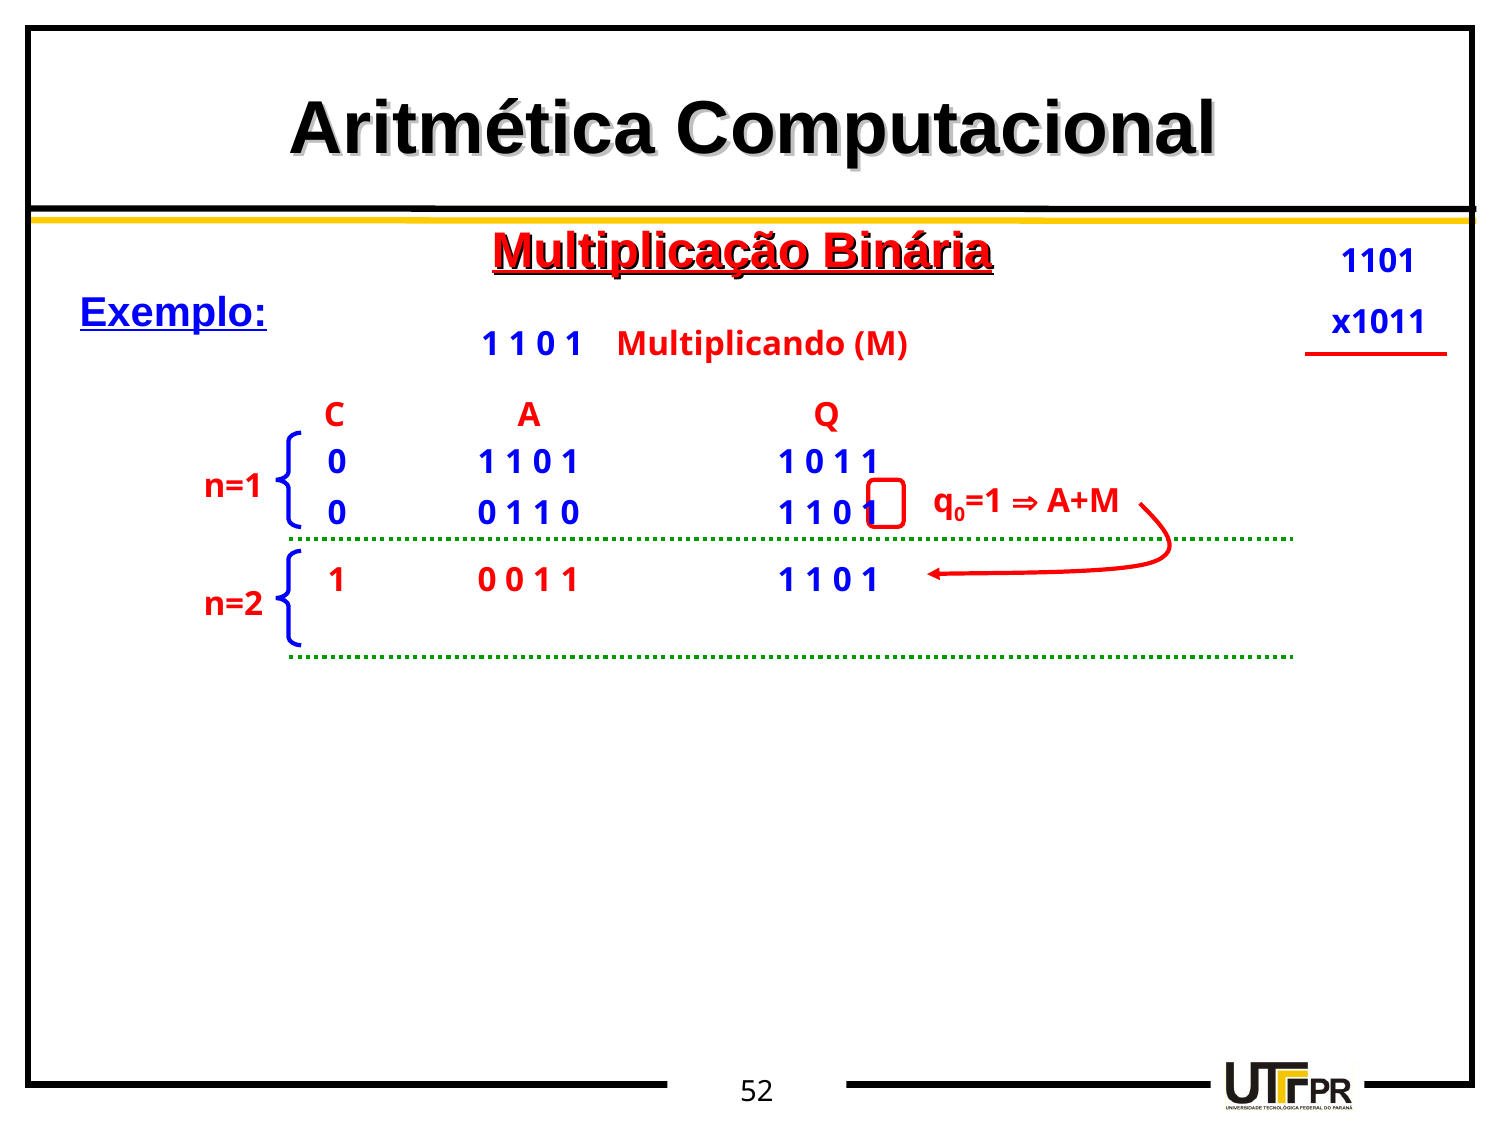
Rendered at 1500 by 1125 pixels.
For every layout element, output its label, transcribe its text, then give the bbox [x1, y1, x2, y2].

text_box q0=1  A+M [918, 471, 1136, 533]
text_box 0 0 1 1 0 1 1 0 1 [312, 483, 895, 539]
text_box n=1 [188, 456, 279, 512]
text_box n=2 [188, 574, 279, 630]
list Multiplicação Binária Exemplo: [64, 220, 1419, 990]
picture [1225, 1062, 1353, 1110]
text_box Multiplicando (M) [601, 314, 924, 370]
text_box 1101 x1011 [1316, 231, 1442, 348]
text_box Q [798, 385, 855, 432]
text_box 0 1 1 0 1 1 0 1 1 [312, 432, 895, 483]
text_box C [309, 385, 361, 441]
text_box A [502, 385, 556, 432]
text_box Q [820, 406, 832, 422]
text_box 1 0 0 1 1 1 1 0 1 [312, 550, 895, 607]
title Aritmética Computacional [29, 85, 1477, 180]
text_box 1 1 0 1 [466, 314, 599, 370]
